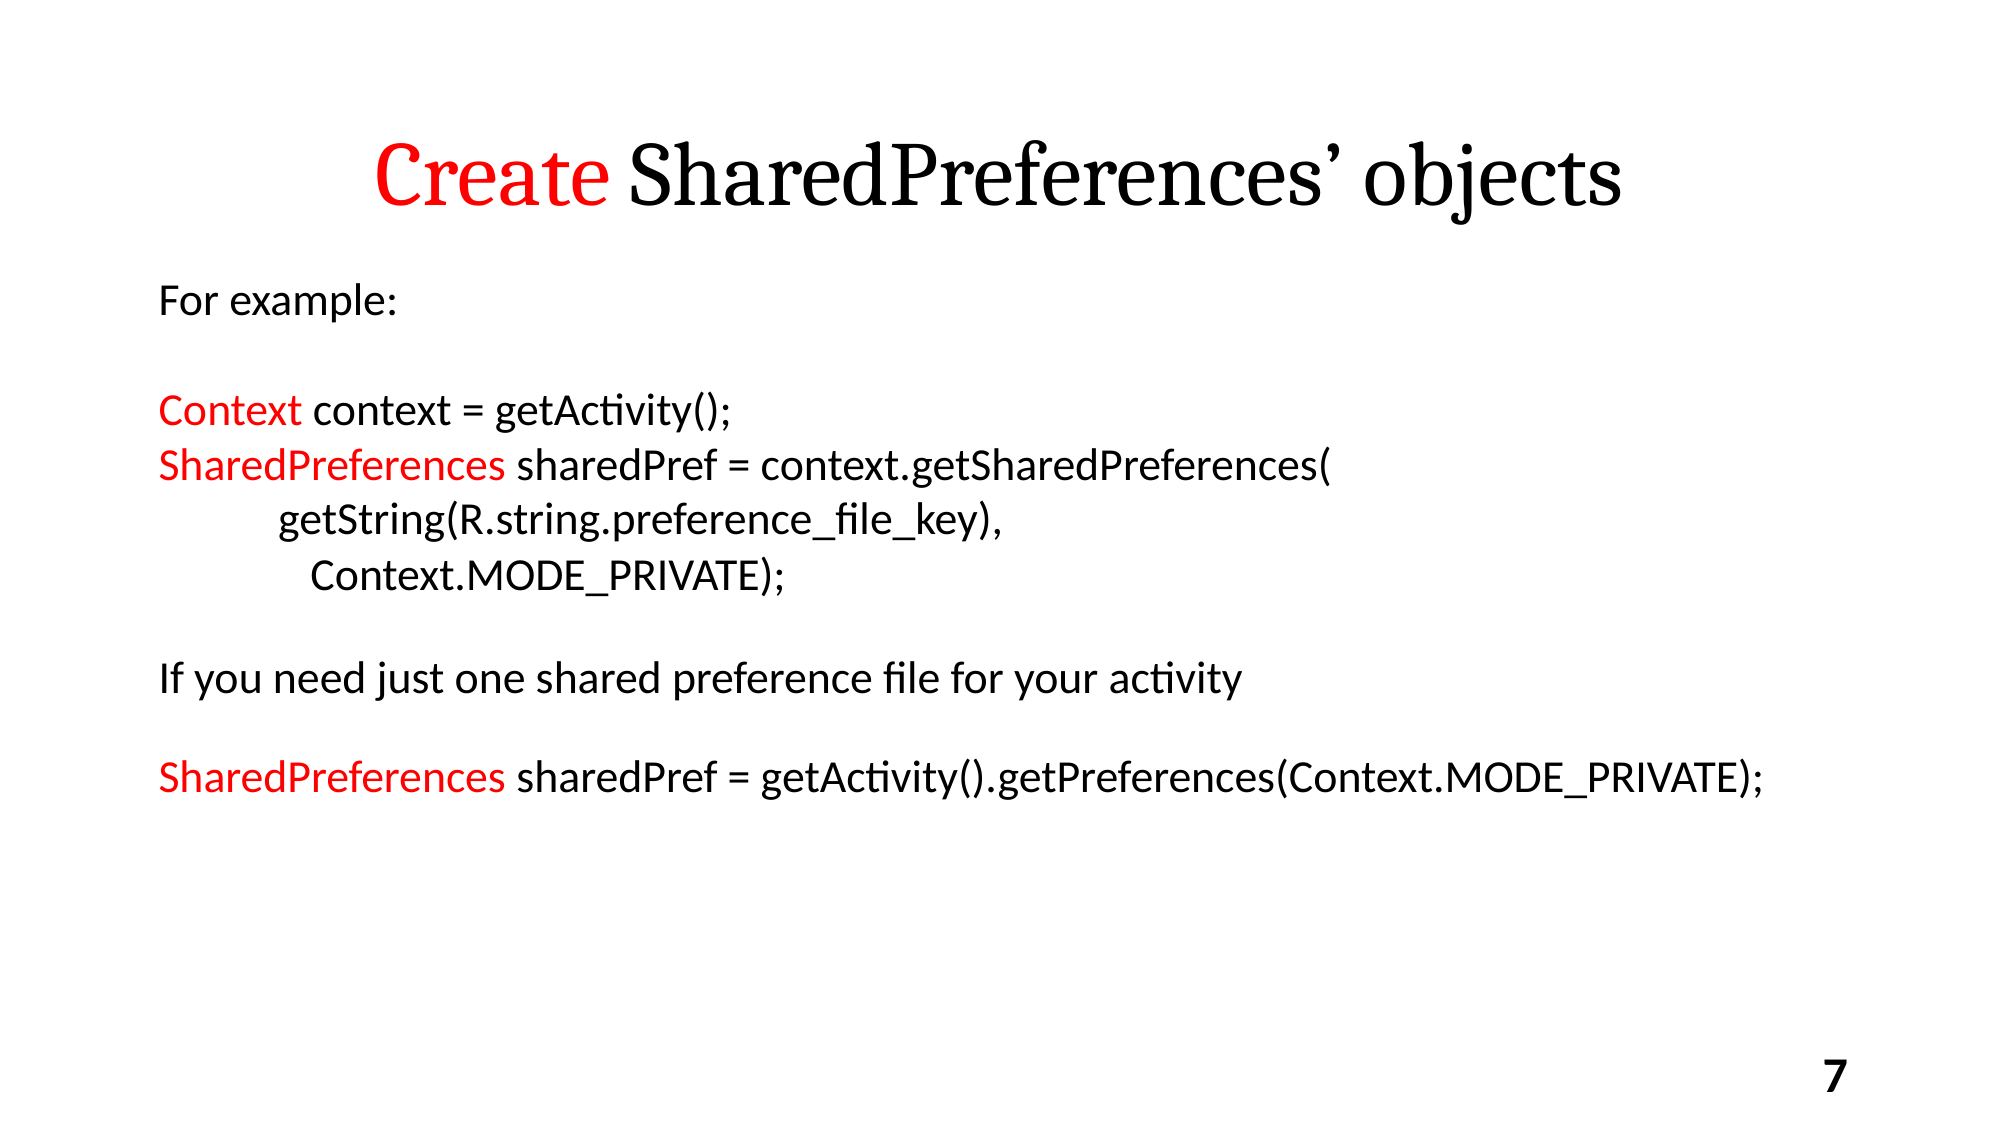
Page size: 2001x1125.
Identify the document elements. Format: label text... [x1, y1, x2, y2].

text_box <number> [1412, 1042, 1863, 1103]
text_box For example: Context context = getActivity(); SharedPreferences sharedPref = context.getSharedPreferences( getString(R.string.preference_file_key), Context.MODE_PRIVATE); If you need just one shared preference file for your activity SharedPreferences sharedPref = getActivity().getPreferences(Context.MODE_PRIVATE); [143, 261, 1869, 991]
text_box Create SharedPreferences’ objects [137, 59, 1863, 278]
